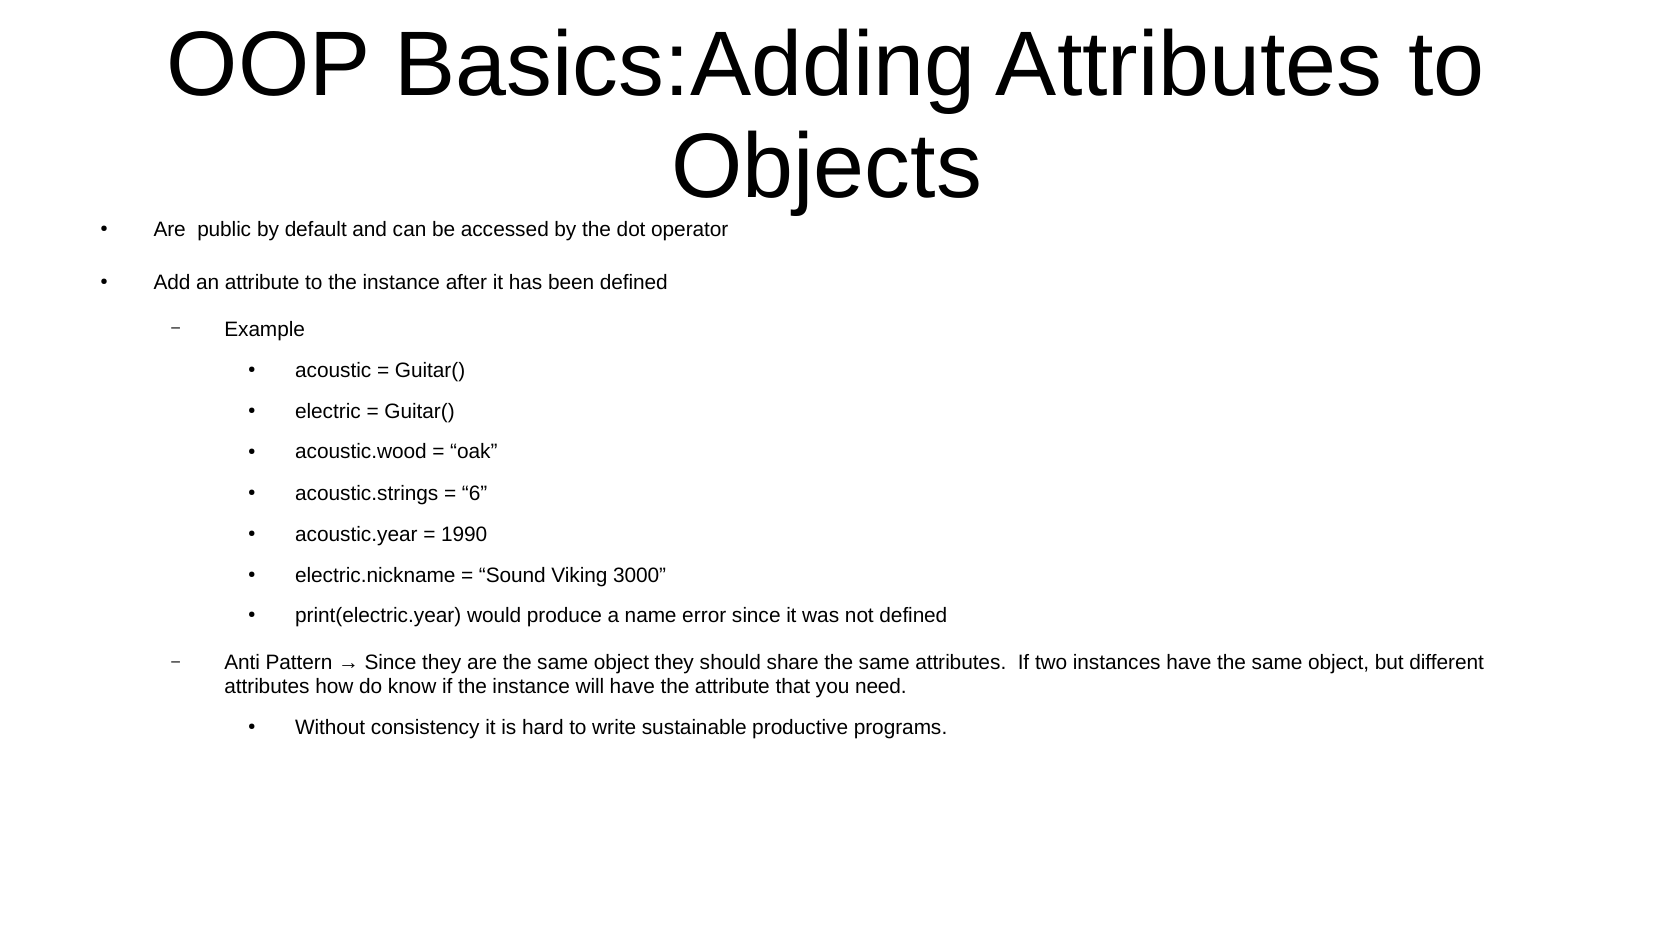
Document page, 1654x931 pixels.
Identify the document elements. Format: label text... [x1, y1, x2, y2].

list Are public by default and can be accessed by the dot operator Add an attribute to the instance after it has been defined Example acoustic = Guitar() electric = Guitar() acoustic.wood = “oak” acoustic.strings = “6” acoustic.year = 1990 electric.nickname = “Sound Viking 3000” print(electric.year) would produce a name error since it was not defined Anti Pattern → Since they are the same object they should share the same attributes. If two instances have the same object, but different attributes how do know if the instance will have the attribute that you need. Without consistency it is hard to write sustainable productive programs. [82, 217, 1576, 916]
title OOP Basics:Adding Attributes to Objects [82, 12, 1571, 217]
